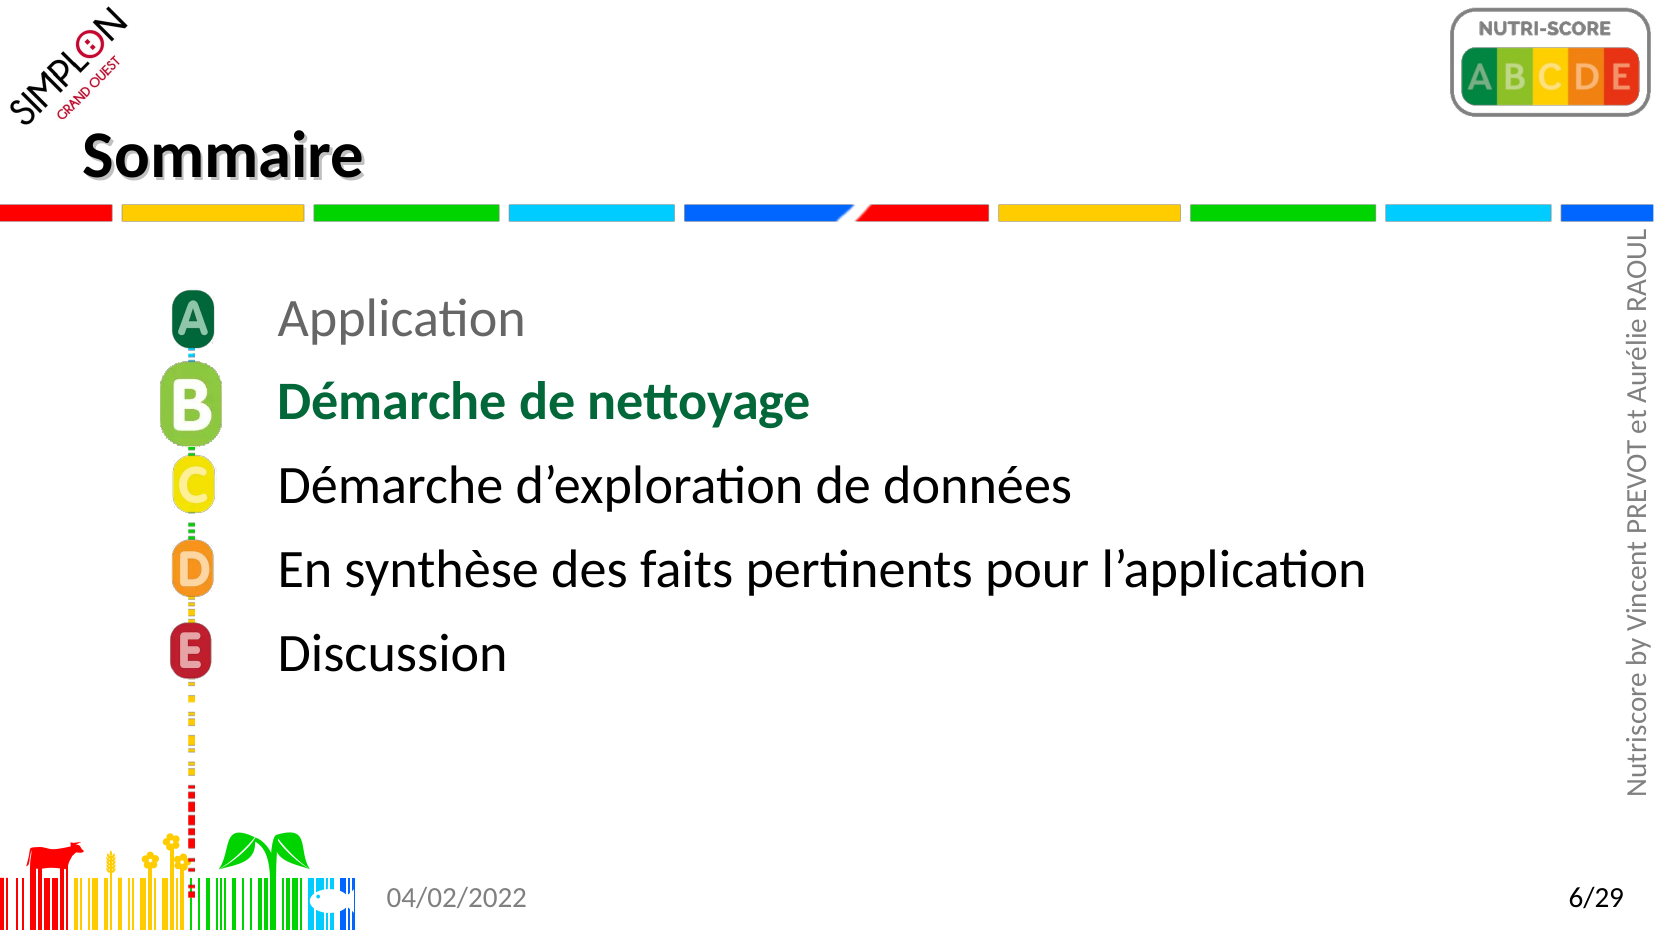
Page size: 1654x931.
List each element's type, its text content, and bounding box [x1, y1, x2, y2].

picture [2, 2, 147, 147]
picture [171, 289, 215, 349]
picture [1448, 4, 1654, 119]
title Sommaire [82, 108, 1571, 213]
list Application Démarche de nettoyage Démarche d’exploration de données En synthèse des faits pertinents pour l’application Discussion [206, 295, 1577, 827]
picture [0, 357, 355, 930]
picture [0, 200, 1654, 225]
